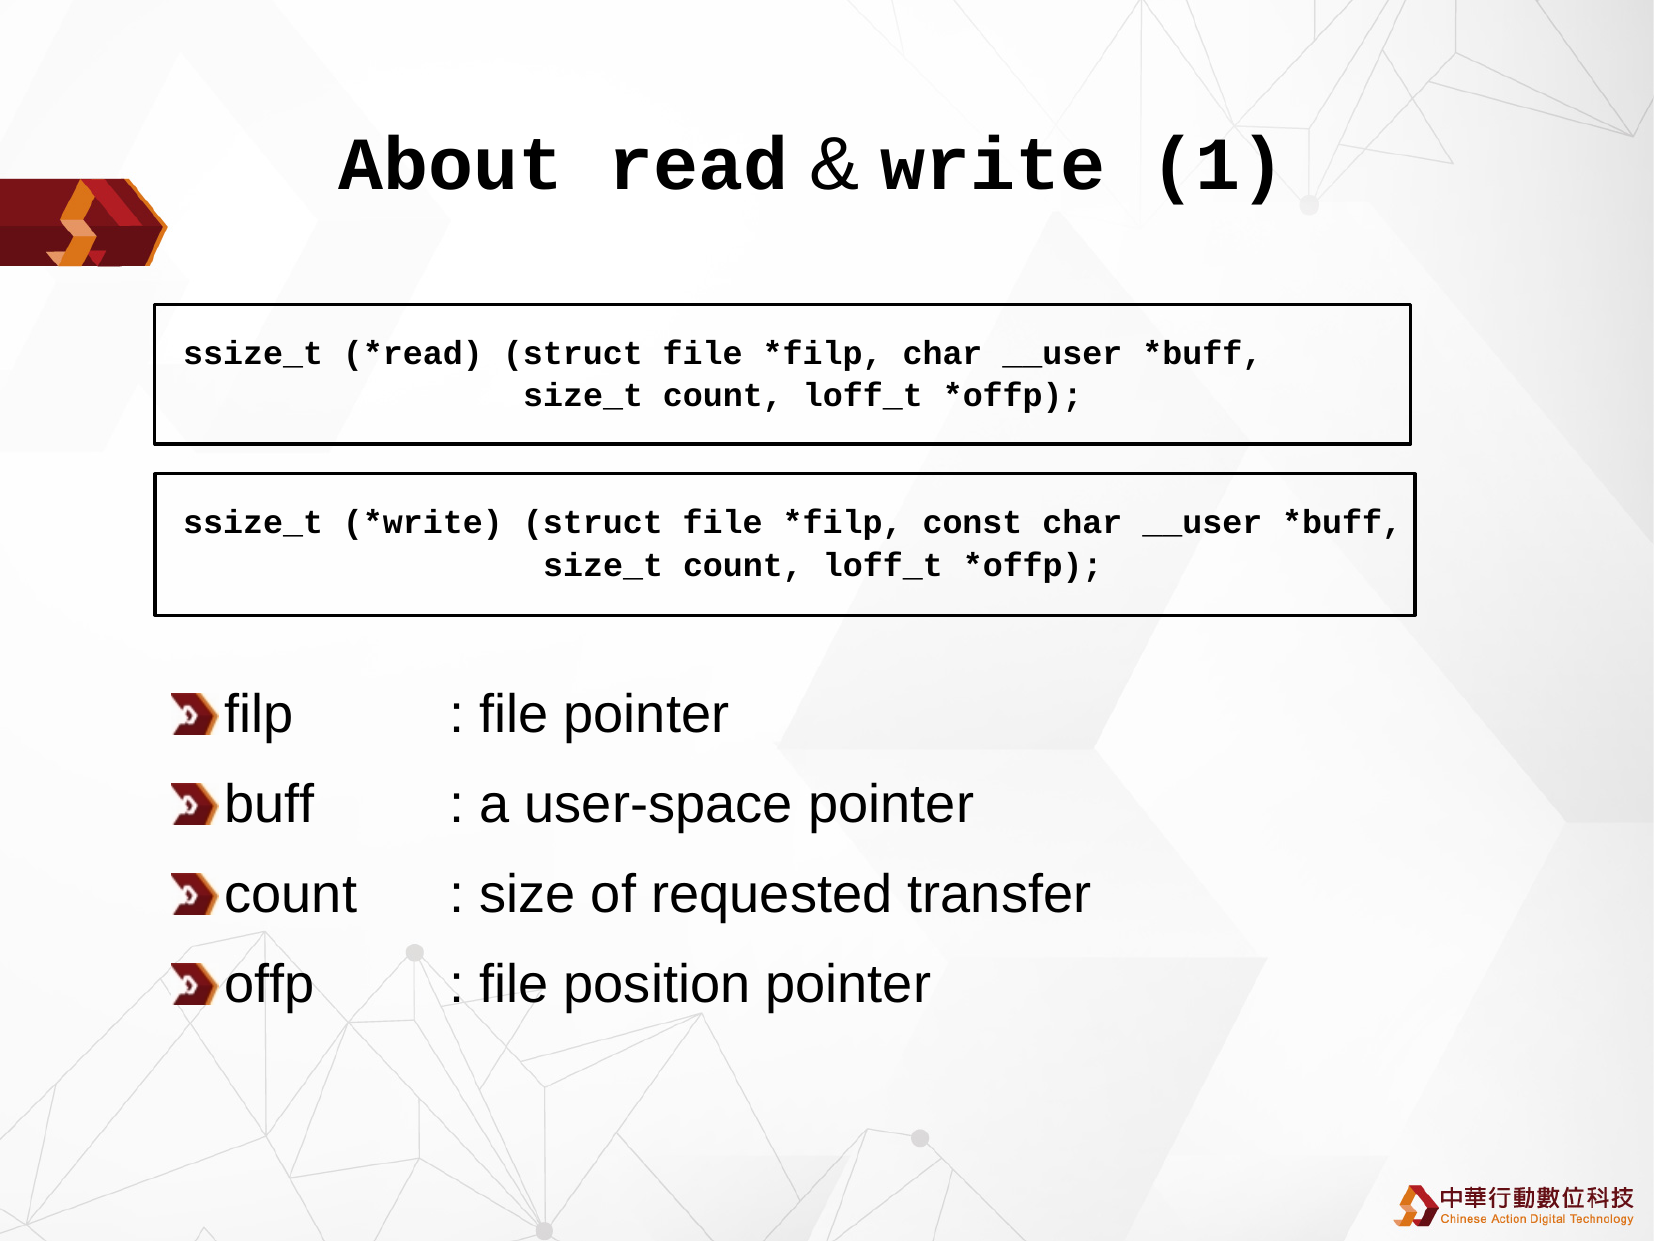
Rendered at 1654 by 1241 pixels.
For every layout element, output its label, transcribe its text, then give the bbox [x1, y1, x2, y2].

list filp : file pointer buff : a user-space pointer count : size of requested transfer offp : file position pointer [153, 683, 1607, 1072]
list ssize_t (*read) (struct file *filp, char __user *buff, size_t count, loff_t *offp); ssize_t (*write) (struct file *filp, const char __user *buff, size_t count, loff_t *offp); [183, 475, 1413, 614]
list ssize_t (*read) (struct file *filp, char __user *buff, size_t count, loff_t *offp); ssize_t (*write) (struct file *filp, const char __user *buff, size_t count, loff_t *offp); [183, 337, 1636, 681]
picture [0, 0, 1654, 1241]
title About read & write (1) [118, 65, 1506, 268]
list ssize_t (*read) (struct file *filp, char __user *buff, size_t count, loff_t *offp); ssize_t (*write) (struct file *filp, const char __user *buff, size_t count, loff_t *offp); [183, 337, 1409, 442]
